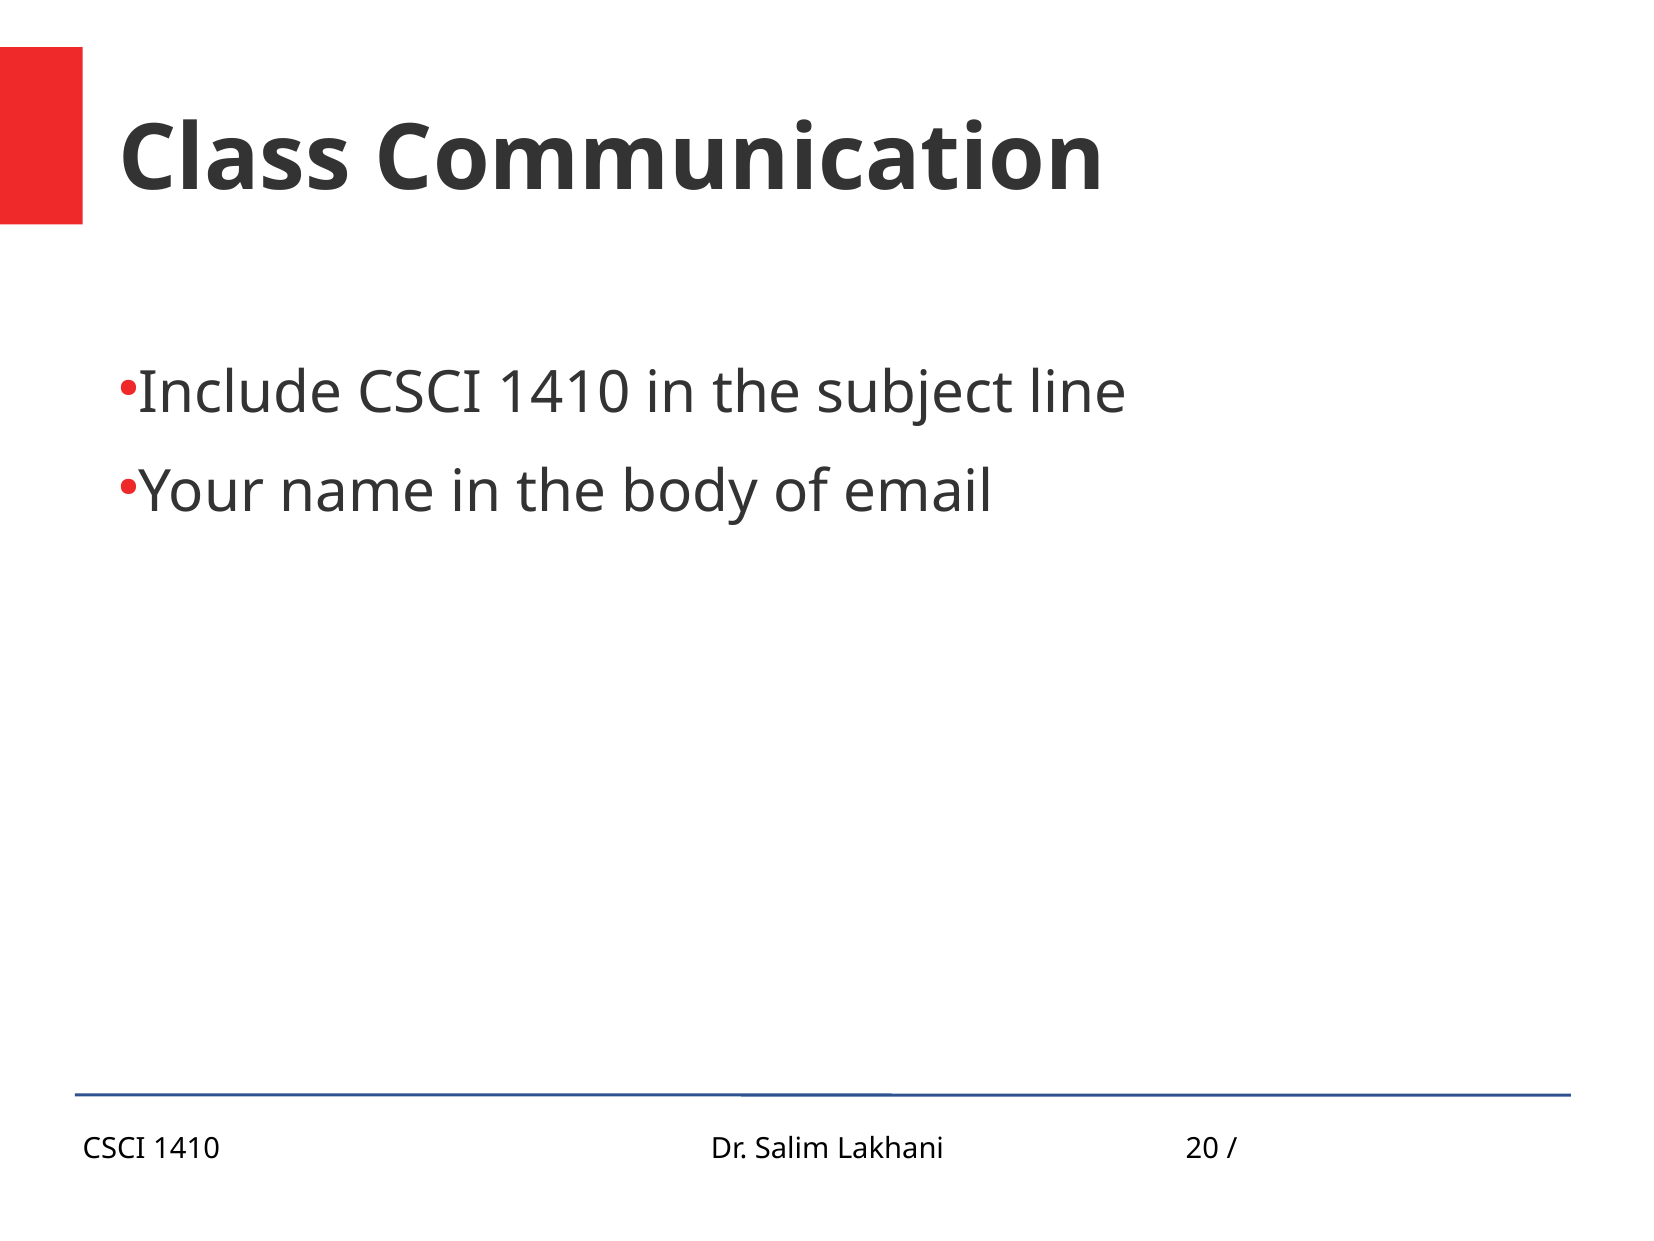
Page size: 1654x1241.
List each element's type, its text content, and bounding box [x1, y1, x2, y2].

text_box / [1185, 1129, 1571, 1216]
title Class Communication [118, 49, 1571, 257]
list Include CSCI 1410 in the subject line Your name in the body of email [118, 354, 1536, 1074]
text_box CSCI 1410 [82, 1129, 468, 1216]
text_box Dr. Salim Lakhani [565, 1129, 1090, 1216]
